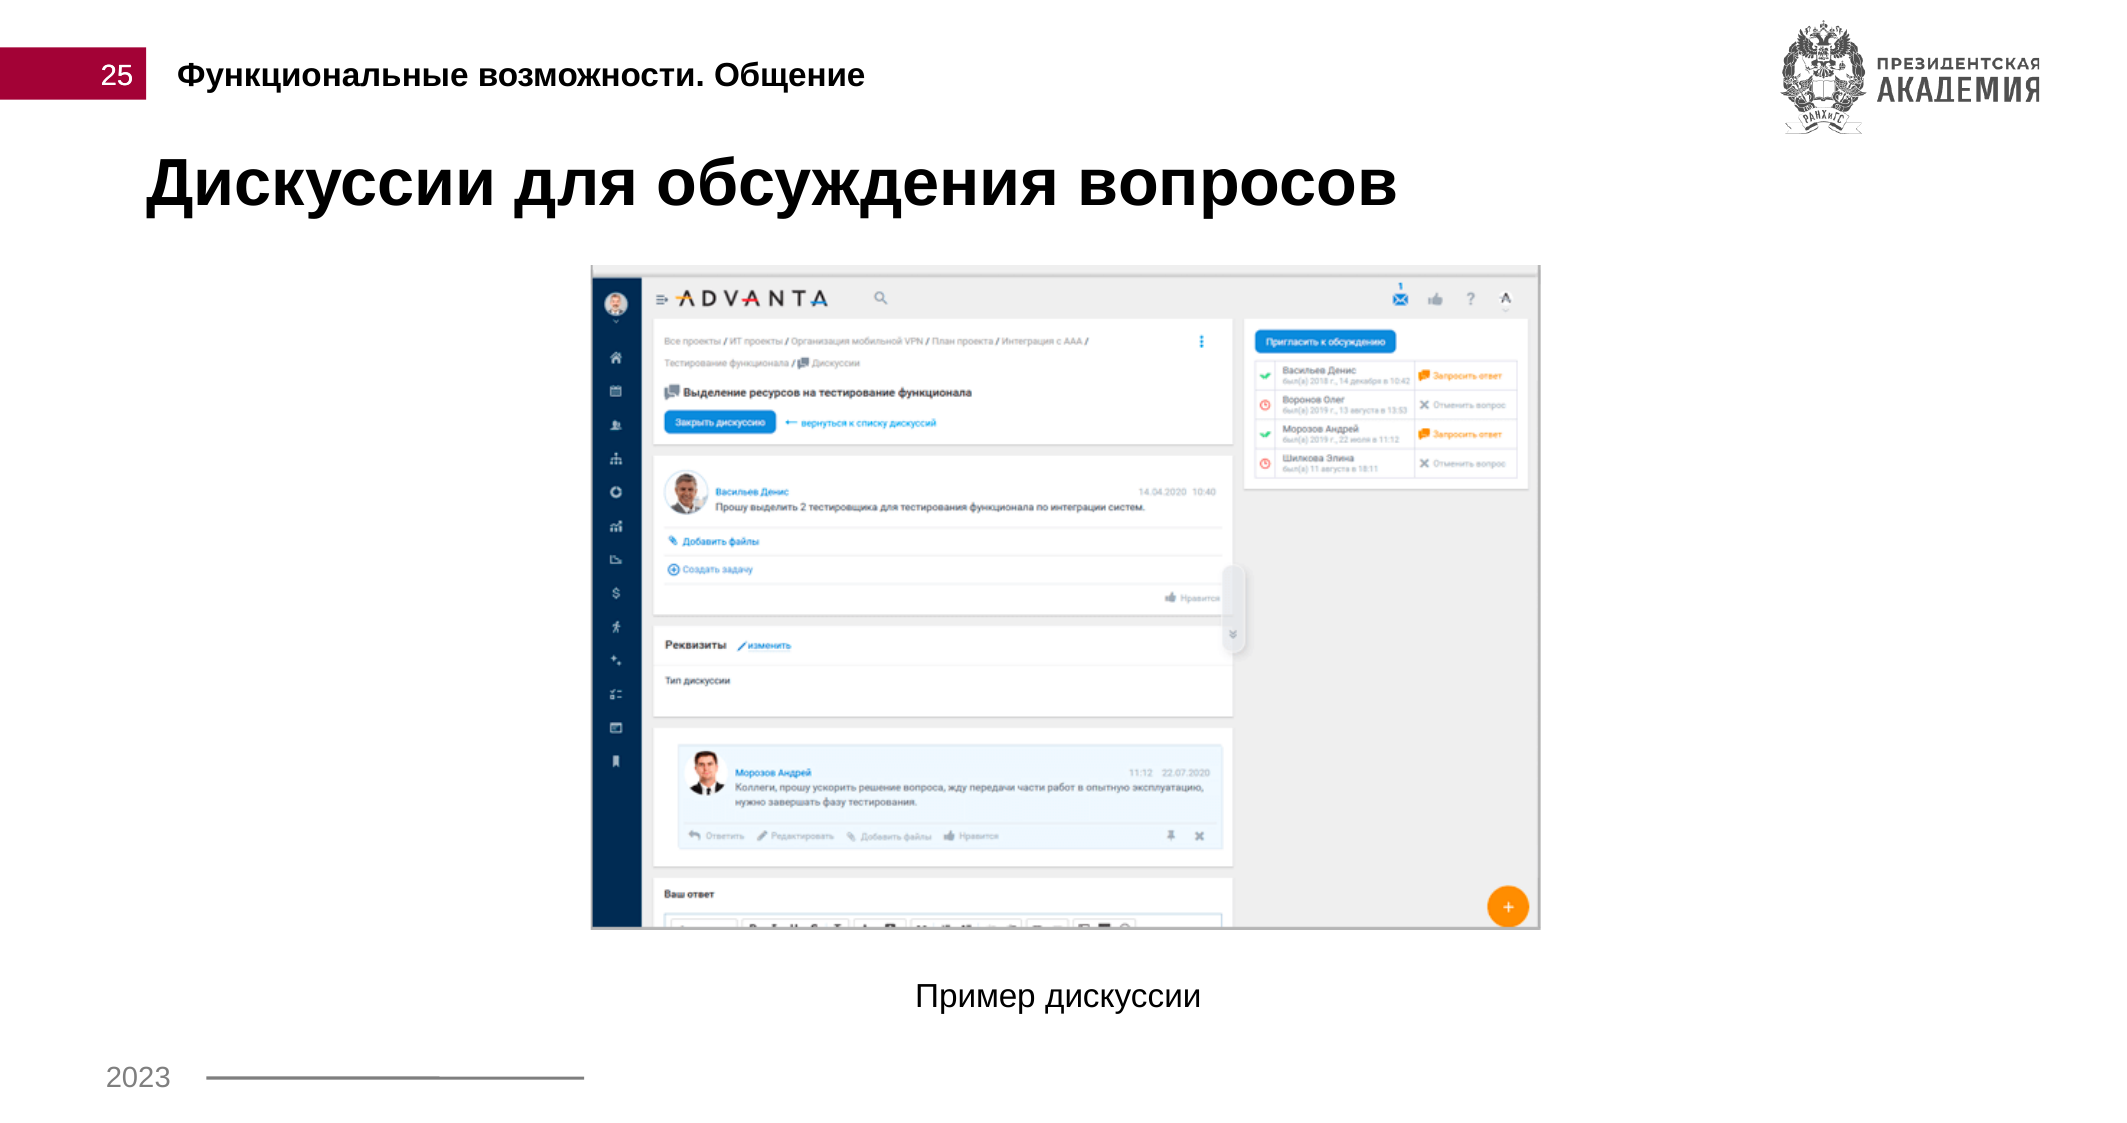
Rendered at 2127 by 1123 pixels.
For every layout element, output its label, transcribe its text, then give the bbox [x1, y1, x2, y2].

slide_number <номер> [27, 43, 149, 104]
title Дискуссии для обсуждения вопросов [146, 147, 1418, 232]
picture [1780, 20, 2040, 134]
list Пример дискуссии [531, 974, 1595, 1034]
picture [590, 265, 1541, 930]
text_box Функциональные возможности. Общение [177, 43, 1447, 103]
